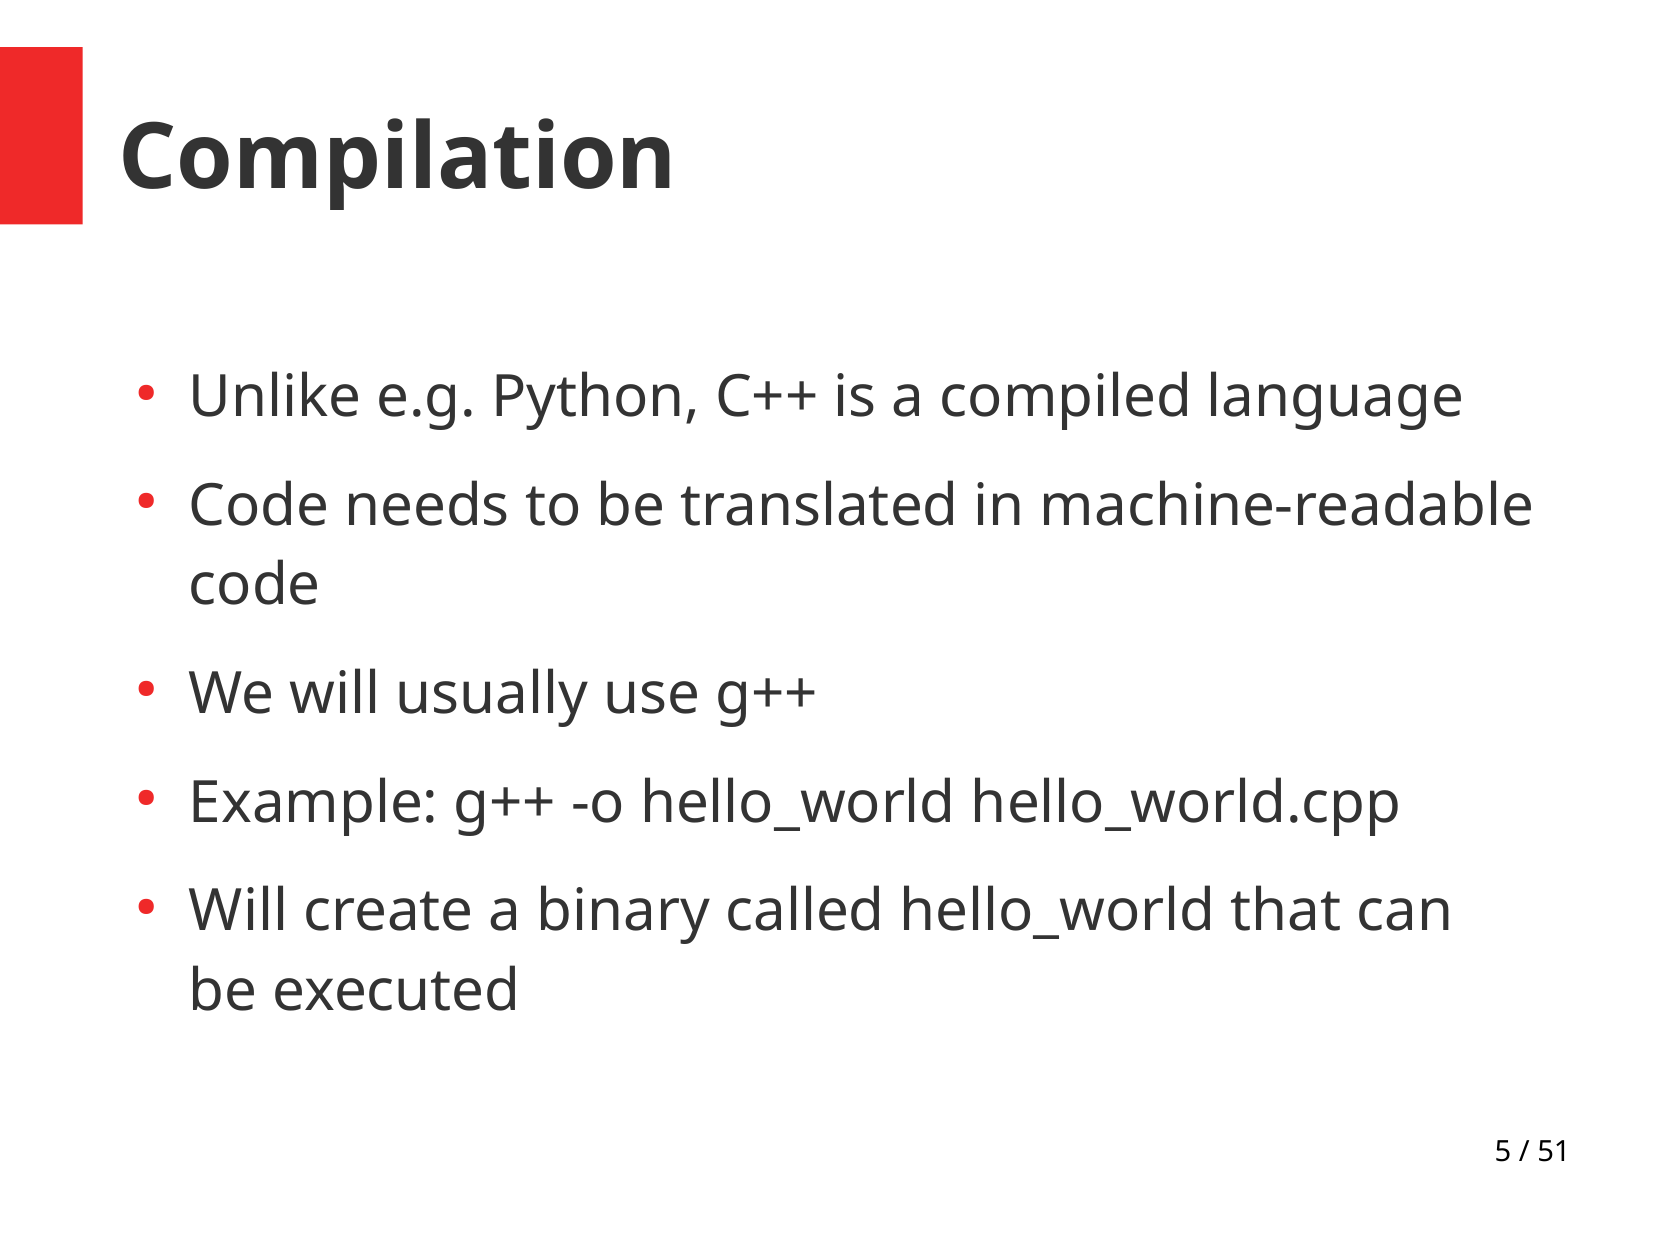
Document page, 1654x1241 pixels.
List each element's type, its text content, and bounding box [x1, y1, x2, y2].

title Compilation [118, 49, 1571, 257]
list Unlike e.g. Python, C++ is a compiled language Code needs to be translated in machine-readable code We will usually use g++ Example: g++ -o hello_world hello_world.cpp Will create a binary called hello_world that can be executed [118, 354, 1536, 1074]
